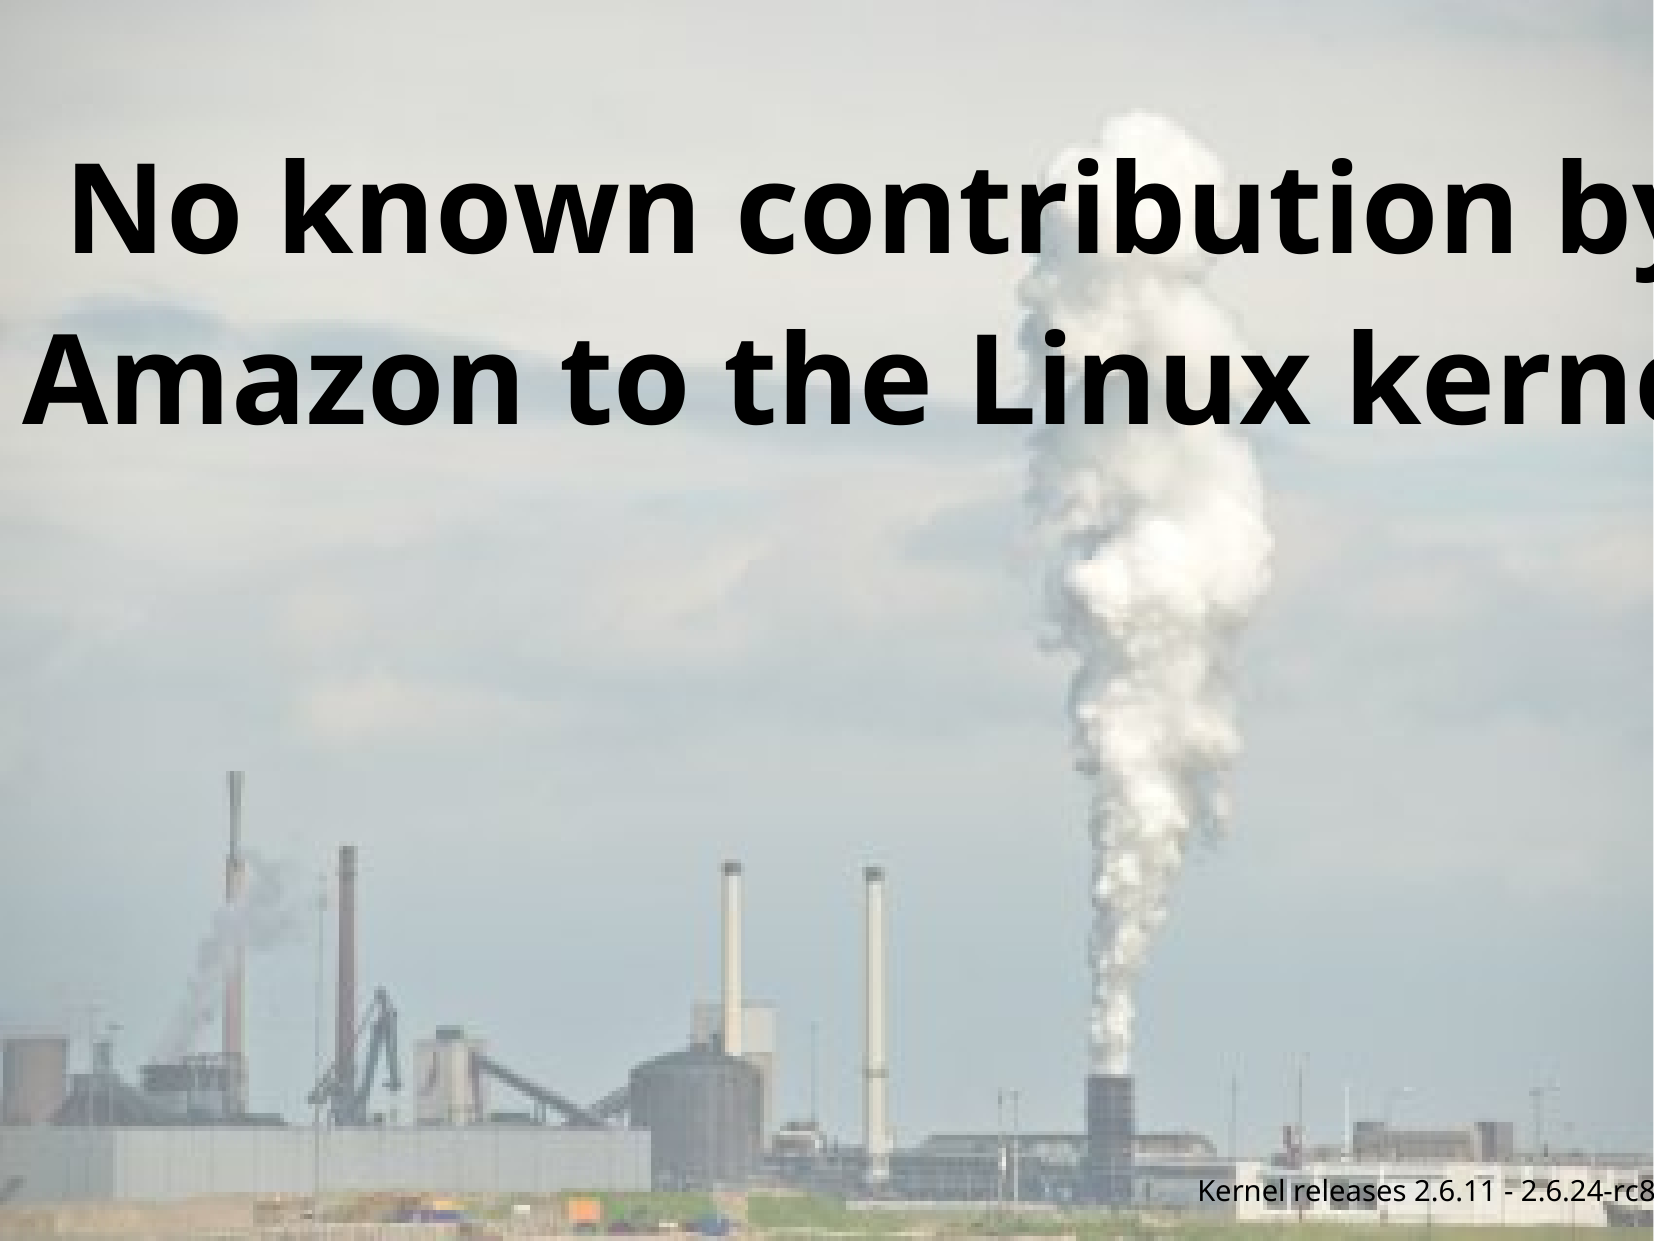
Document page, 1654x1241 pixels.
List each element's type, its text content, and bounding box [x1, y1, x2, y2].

text_box Kernel releases 2.6.11 - 2.6.24-rc8 [1182, 1162, 1651, 1213]
picture [1647, 282, 1654, 365]
picture [0, 0, 1654, 1241]
text_box No known contribution by Amazon to the Linux kernel [7, 112, 1647, 428]
picture [1647, 223, 1654, 268]
